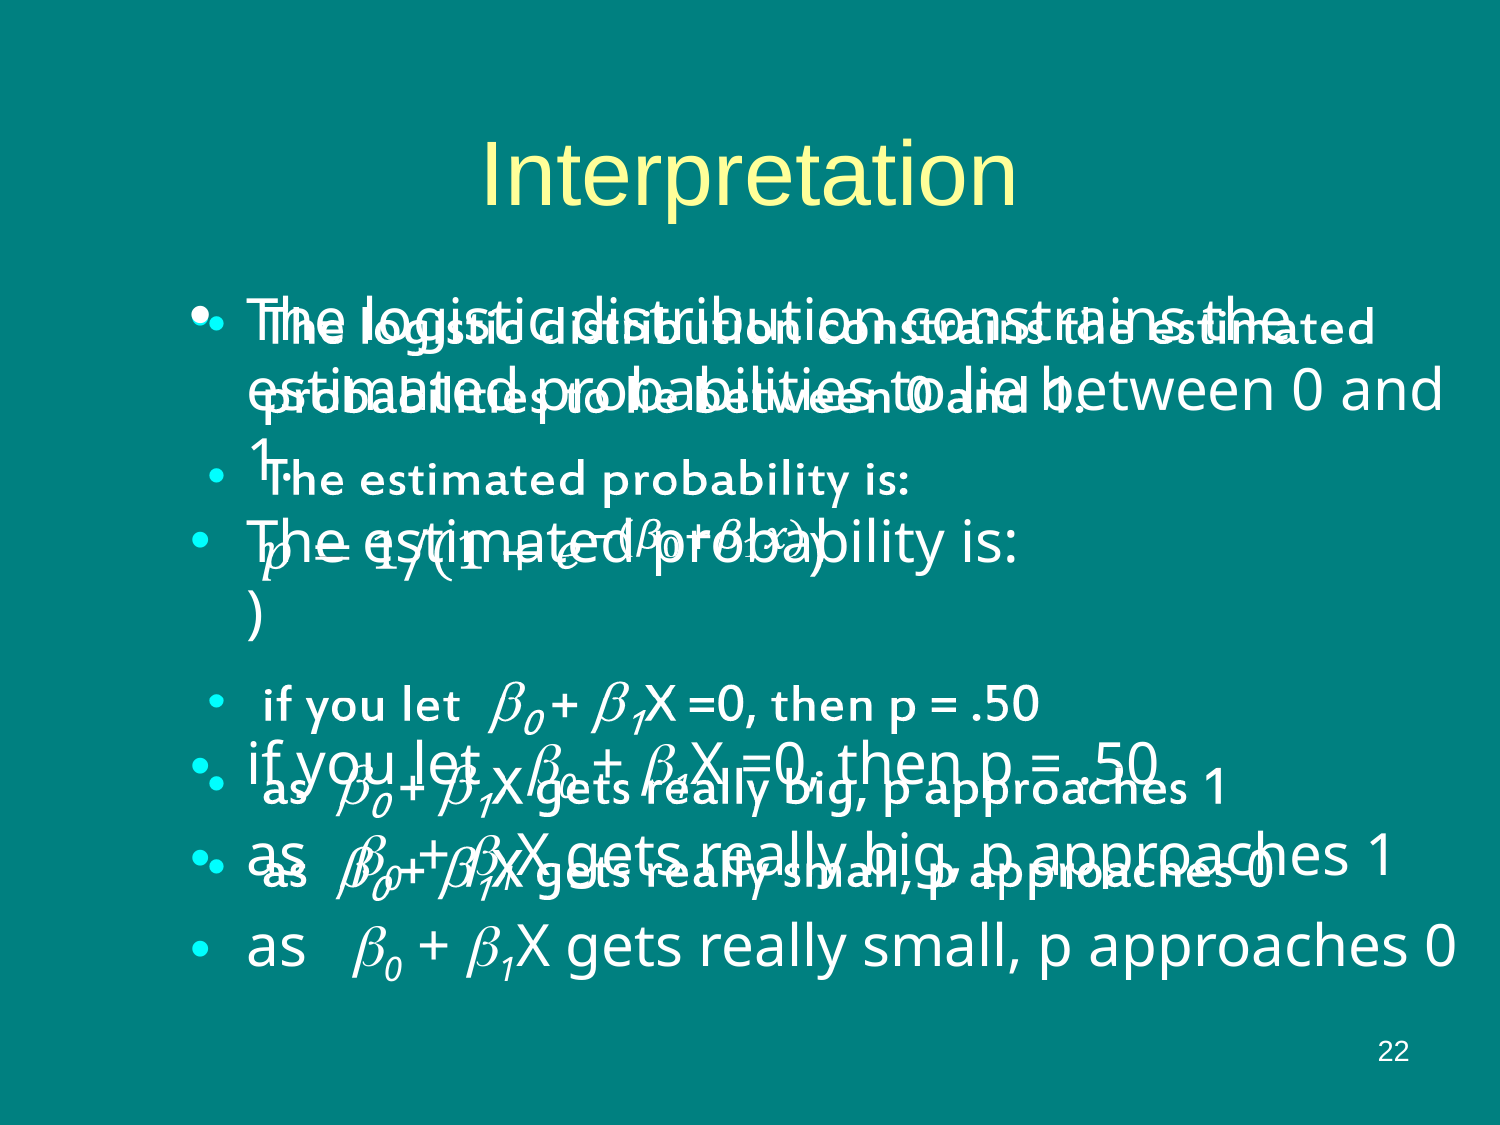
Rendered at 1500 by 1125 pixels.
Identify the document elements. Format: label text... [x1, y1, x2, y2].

list [174, 275, 1500, 1050]
slide_number <number> [1074, 1050, 1425, 1103]
title Interpretation [112, 75, 1388, 263]
